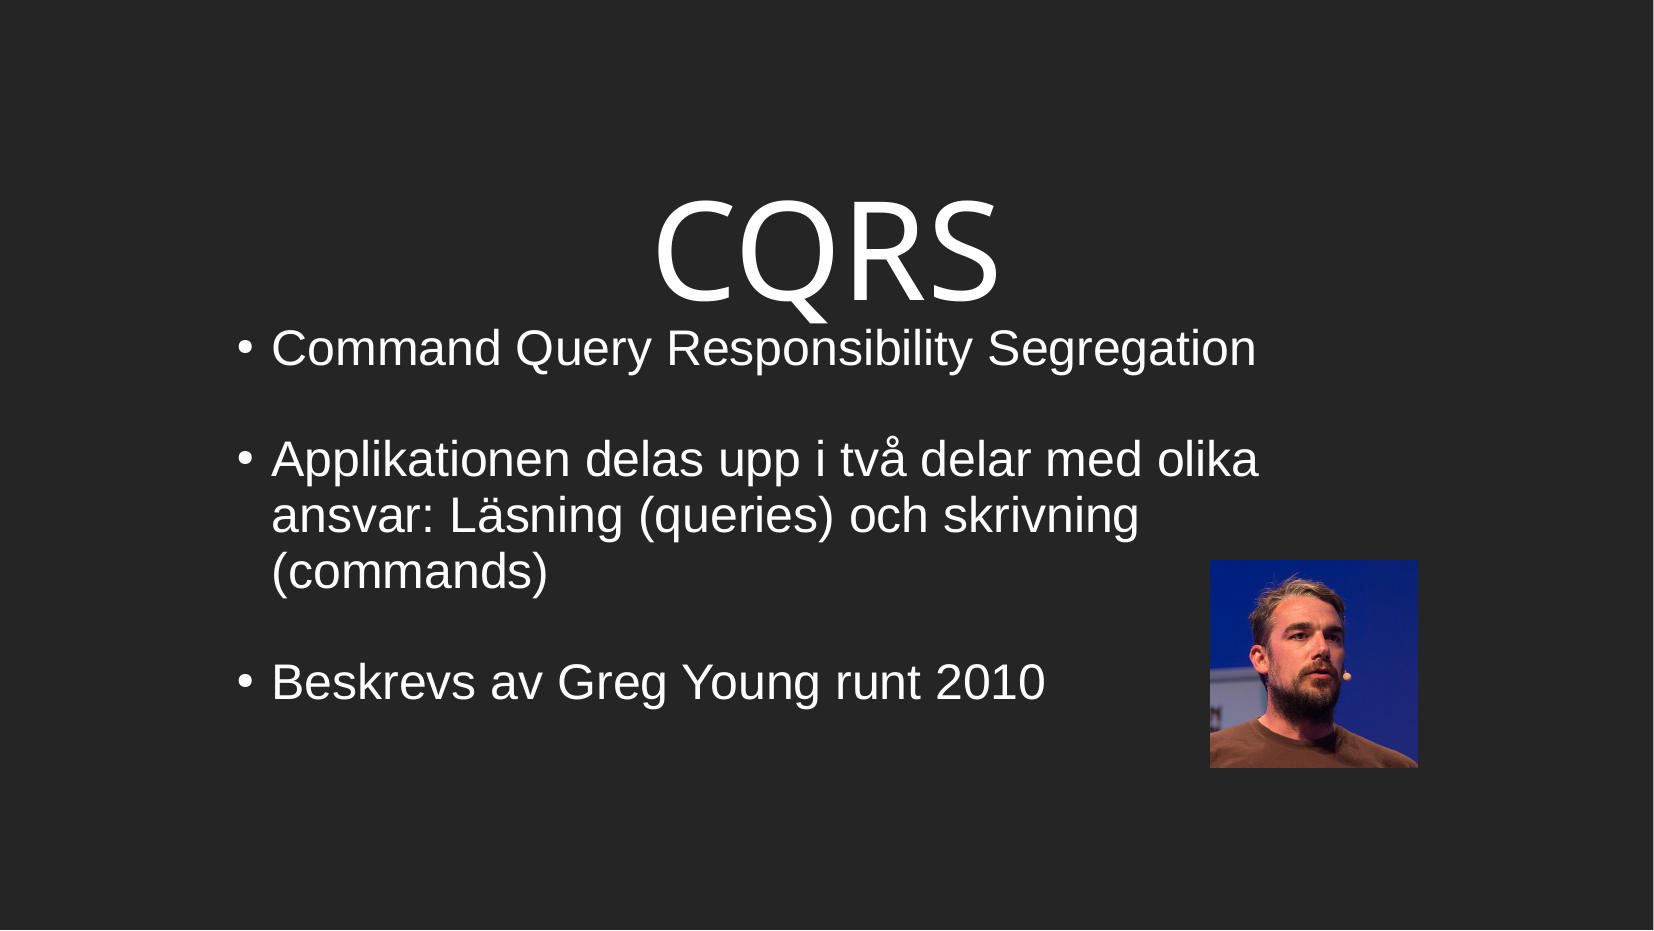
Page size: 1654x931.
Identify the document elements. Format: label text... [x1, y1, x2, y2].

picture [1210, 560, 1418, 768]
text_box Command Query Responsibility Segregation Applikationen delas upp i två delar med olika ansvar: Läsning (queries) och skrivning (commands) Beskrevs av Greg Young runt 2010 [236, 319, 1418, 822]
title CQRS [82, 140, 1571, 355]
